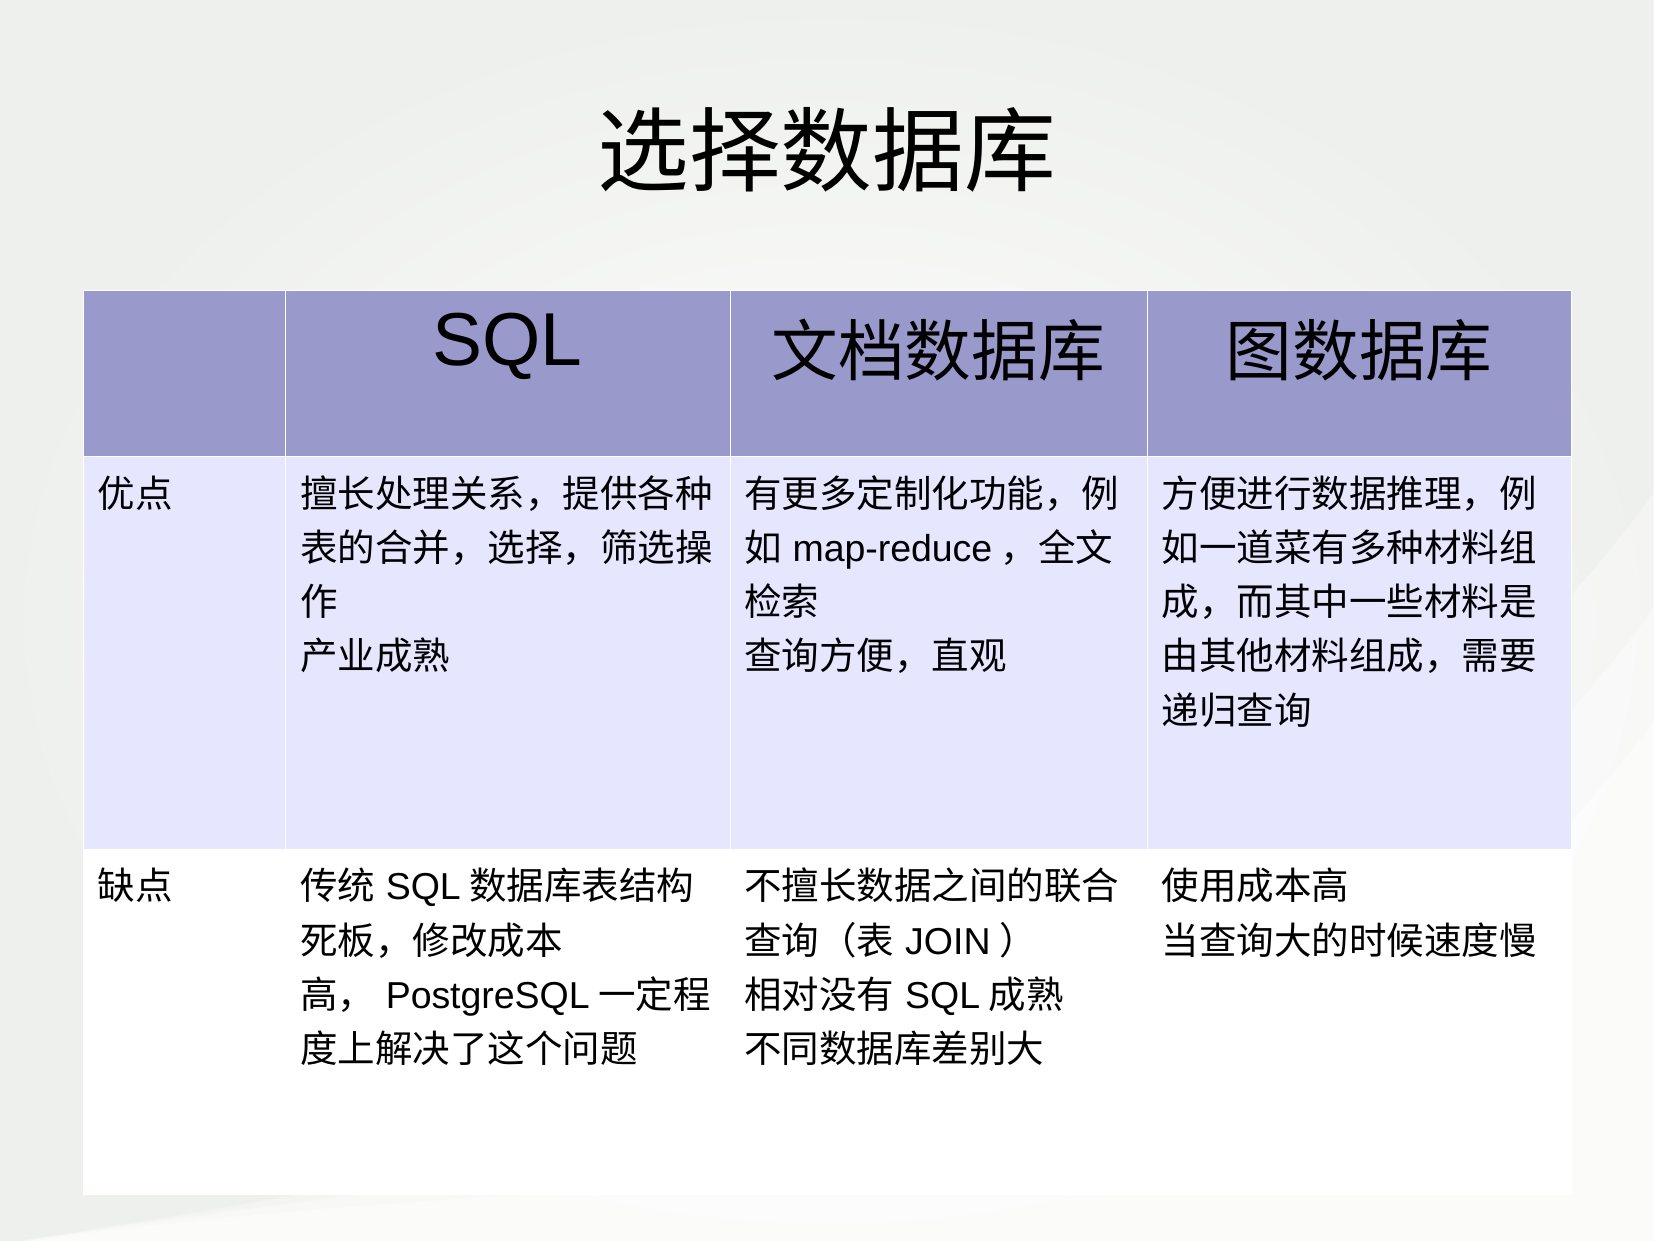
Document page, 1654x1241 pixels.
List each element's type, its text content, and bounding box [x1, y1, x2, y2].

table_cell 传统SQL数据库表结构死板，修改成本高，PostgreSQL一定程度上解决了这个问题 [286, 850, 730, 1194]
table_header 图数据库 [1148, 291, 1571, 456]
table_header SQL [286, 291, 730, 456]
picture [0, 0, 1654, 1241]
table_cell 擅长处理关系，提供各种表的合并，选择，筛选操作 产业成熟 [286, 457, 730, 849]
table_header [84, 291, 285, 456]
table_cell 优点 [84, 457, 285, 849]
table_header 文档数据库 [731, 291, 1147, 456]
table_cell 缺点 [84, 850, 285, 1194]
table_cell 有更多定制化功能，例如map-reduce，全文检索 查询方便，直观 [731, 457, 1147, 849]
table_cell 方便进行数据推理，例如一道菜有多种材料组成，而其中一些材料是由其他材料组成，需要递归查询 [1148, 457, 1571, 849]
table_cell 不擅长数据之间的联合查询（表JOIN） 相对没有SQL成熟 不同数据库差别大 [731, 850, 1147, 1194]
title 选择数据库 [82, 49, 1571, 257]
table_cell 使用成本高 当查询大的时候速度慢 [1148, 850, 1571, 1194]
